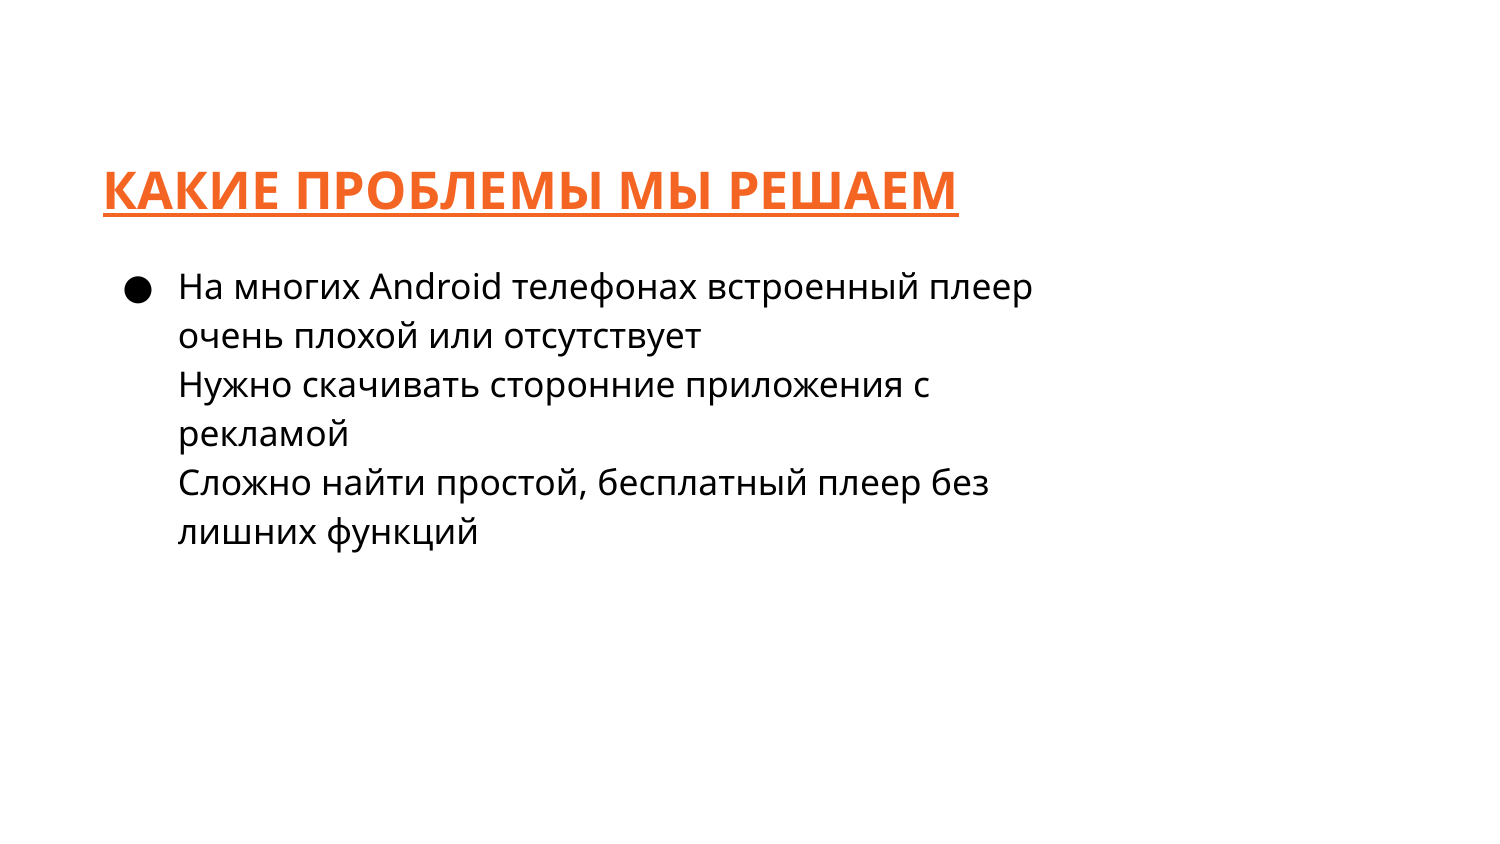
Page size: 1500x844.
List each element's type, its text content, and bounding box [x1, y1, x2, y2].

title На многих Android телефонах встроенный плеер очень плохой или отсутствует Нужно скачивать сторонние приложения с рекламой Сложно найти простой, бесплатный плеер без лишних функций [87, 242, 1093, 746]
title КАКИЕ ПРОБЛЕМЫ МЫ РЕШАЕМ [87, 116, 1068, 242]
